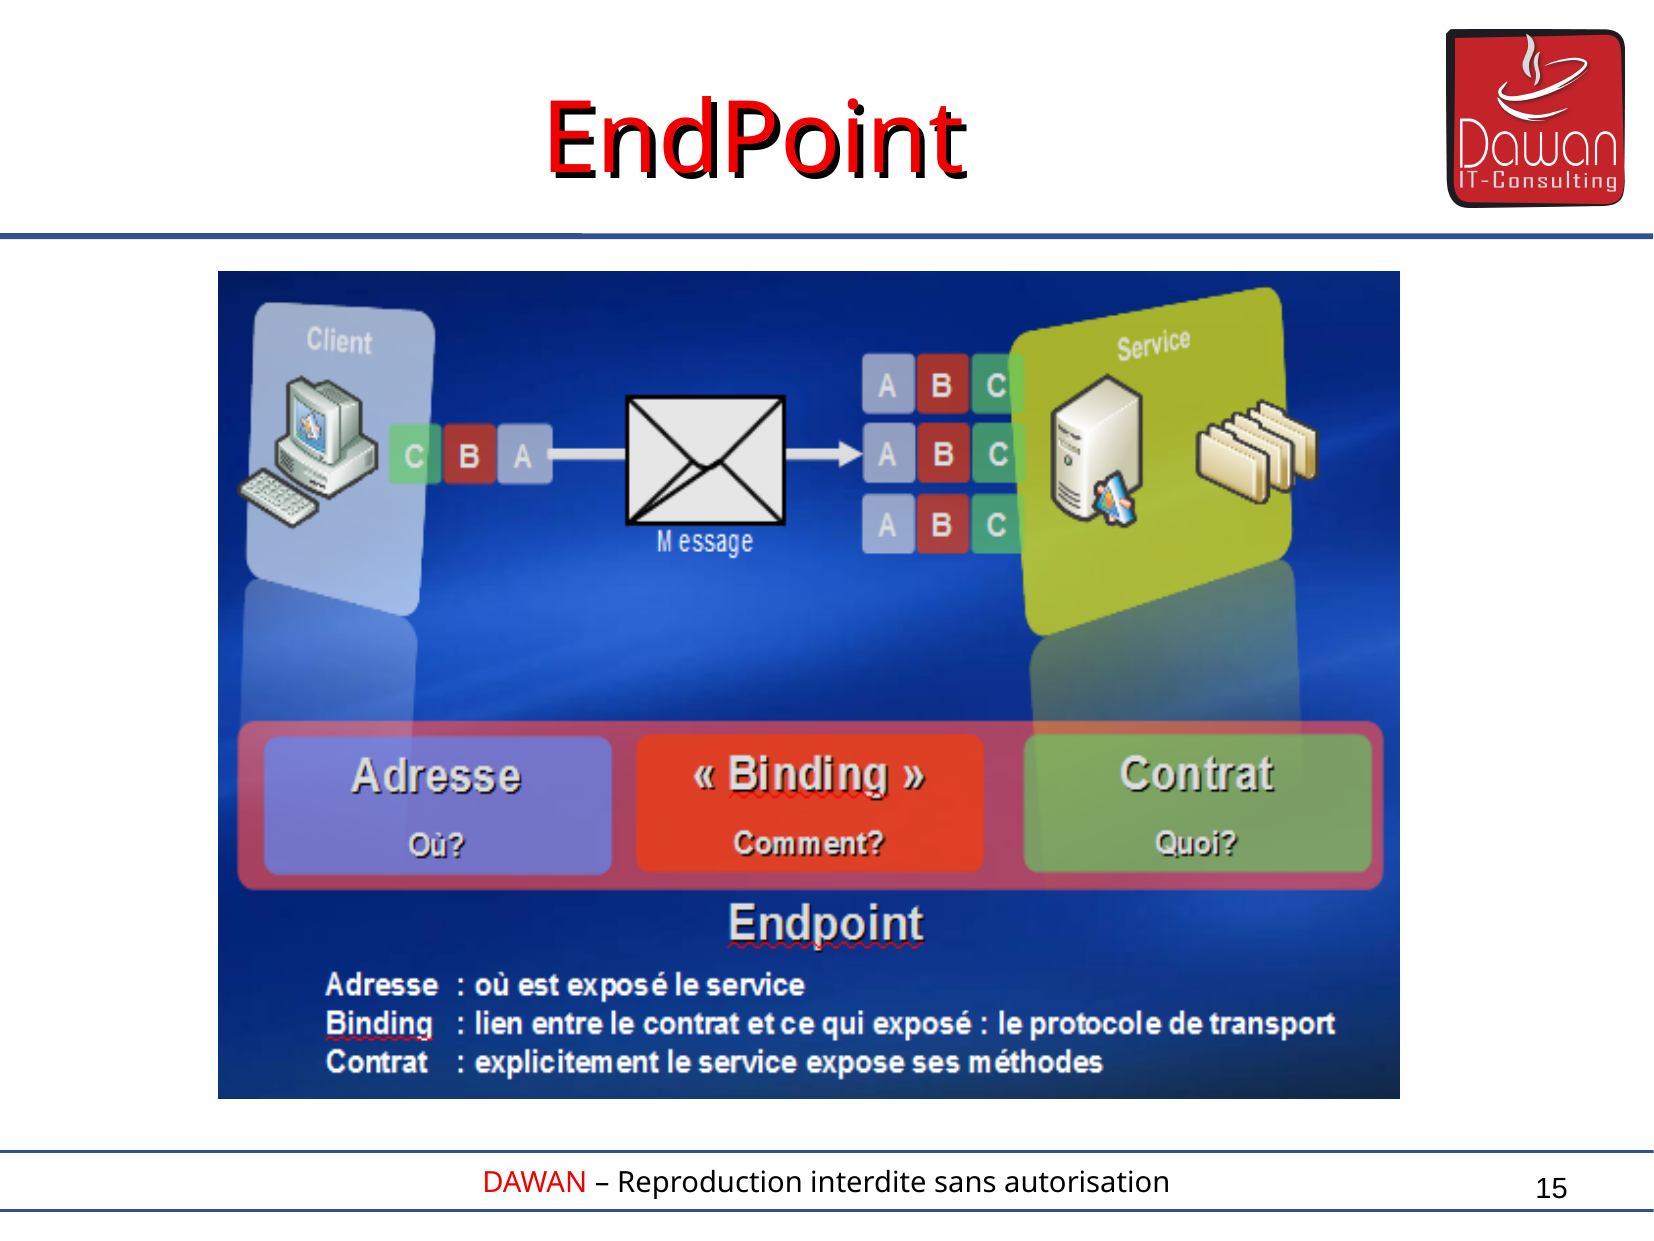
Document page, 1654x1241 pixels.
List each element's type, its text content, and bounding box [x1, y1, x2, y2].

picture [218, 271, 1400, 1099]
title EndPoint [59, 29, 1447, 237]
text_box [1535, 1169, 1595, 1234]
